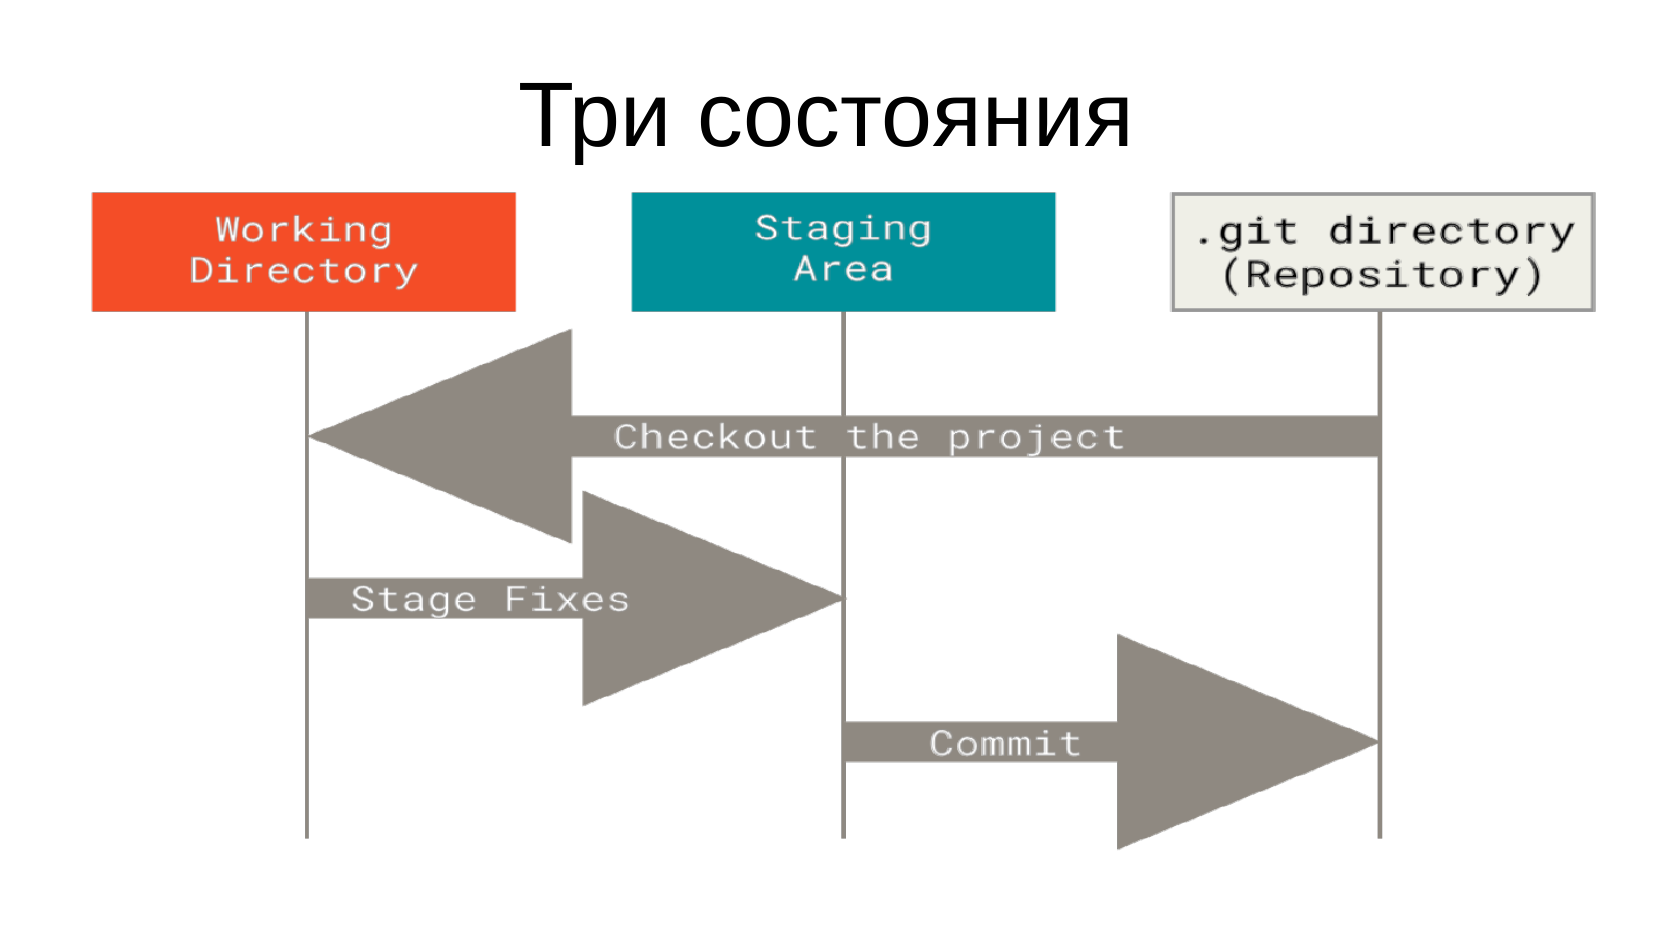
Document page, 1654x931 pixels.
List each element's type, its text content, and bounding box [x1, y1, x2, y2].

picture [29, 174, 1624, 886]
title Три состояния [82, 37, 1571, 174]
